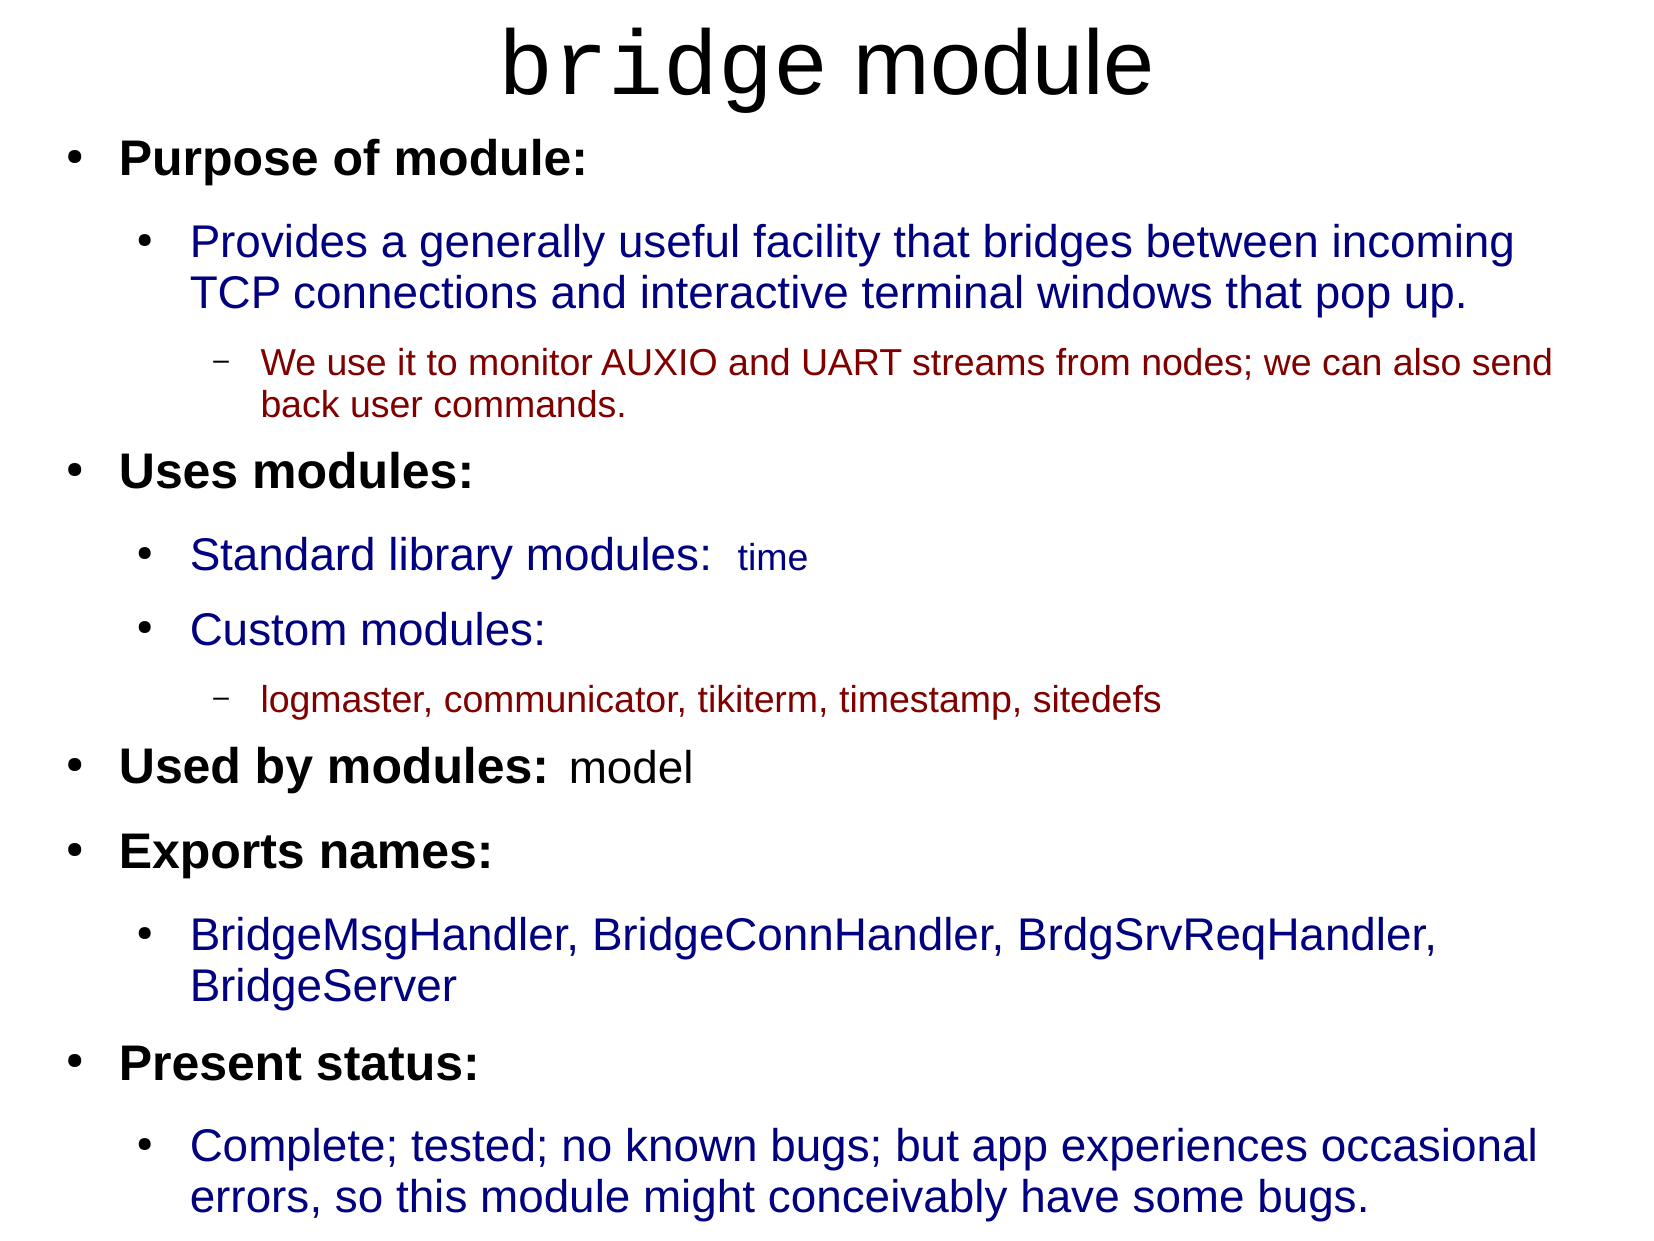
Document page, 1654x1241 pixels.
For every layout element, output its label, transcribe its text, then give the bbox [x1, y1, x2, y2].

list Purpose of module: Provides a generally useful facility that bridges between incoming TCP connections and interactive terminal windows that pop up. We use it to monitor AUXIO and UART streams from nodes; we can also send back user commands. Uses modules: Standard library modules: time Custom modules: logmaster, communicator, tikiterm, timestamp, sitedefs Used by modules: model Exports names: BridgeMsgHandler, BridgeConnHandler, BrdgSrvReqHandler, BridgeServer Present status: Complete; tested; no known bugs; but app experiences occasional errors, so this module might conceivably have some bugs. [48, 130, 1591, 1228]
title bridge module [82, 11, 1571, 122]
